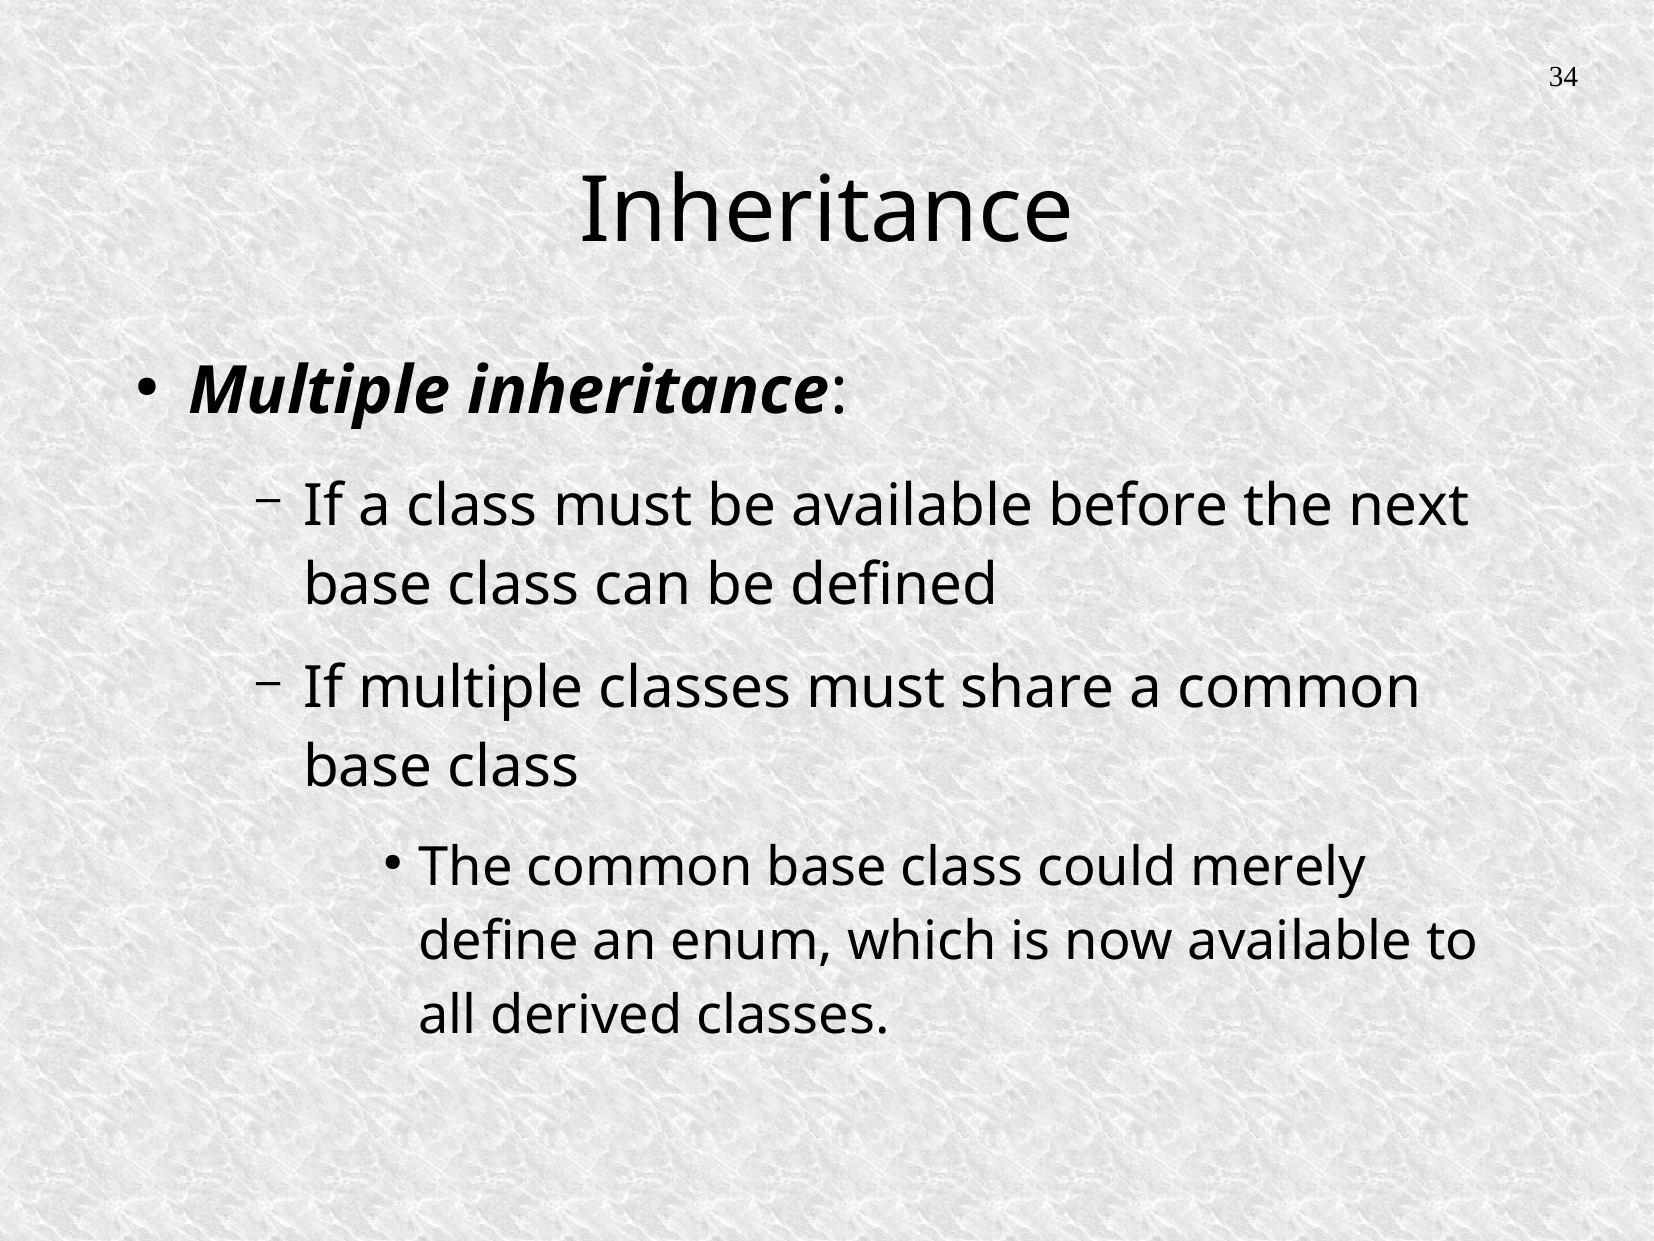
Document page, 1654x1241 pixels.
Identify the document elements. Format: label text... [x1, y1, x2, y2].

picture [0, 0, 1654, 1241]
title Inheritance [121, 102, 1534, 311]
list Multiple inheritance: If a class must be available before the next base class can be defined If multiple classes must share a common base class The common base class could merely define an enum, which is now available to all derived classes. [117, 342, 1530, 1124]
